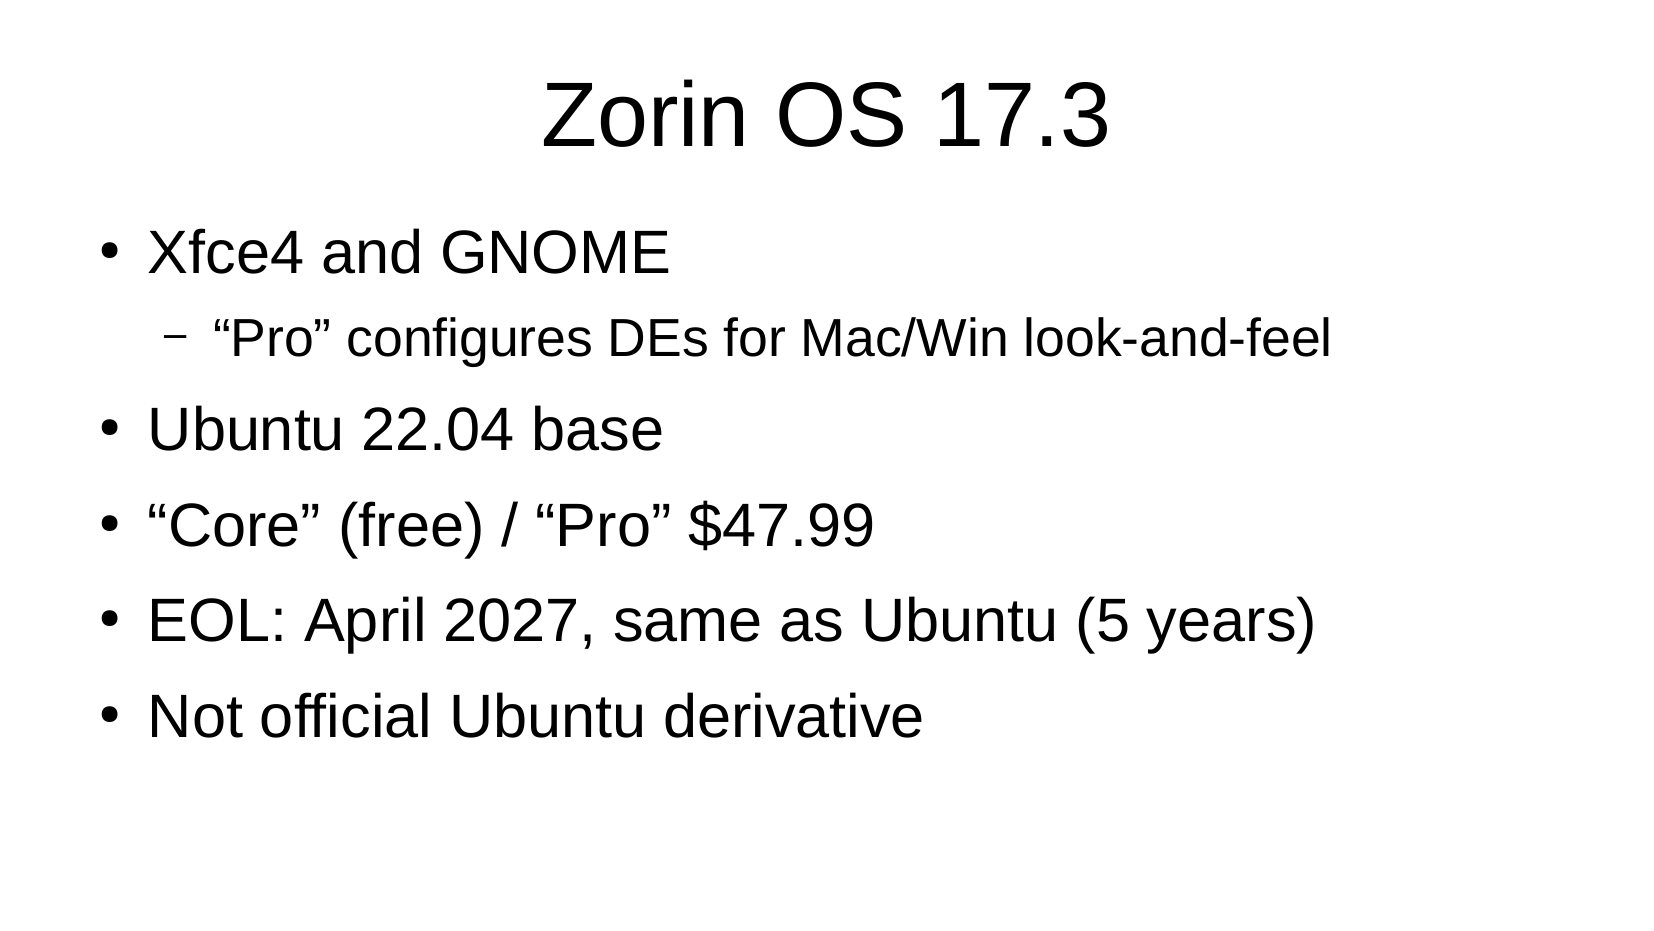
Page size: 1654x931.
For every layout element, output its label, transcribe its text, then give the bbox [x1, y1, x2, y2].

list Xfce4 and GNOME “Pro” configures DEs for Mac/Win look-and-feel Ubuntu 22.04 base “Core” (free) / “Pro” $47.99 EOL: April 2027, same as Ubuntu (5 years) Not official Ubuntu derivative [82, 217, 1571, 758]
title Zorin OS 17.3 [82, 37, 1571, 193]
